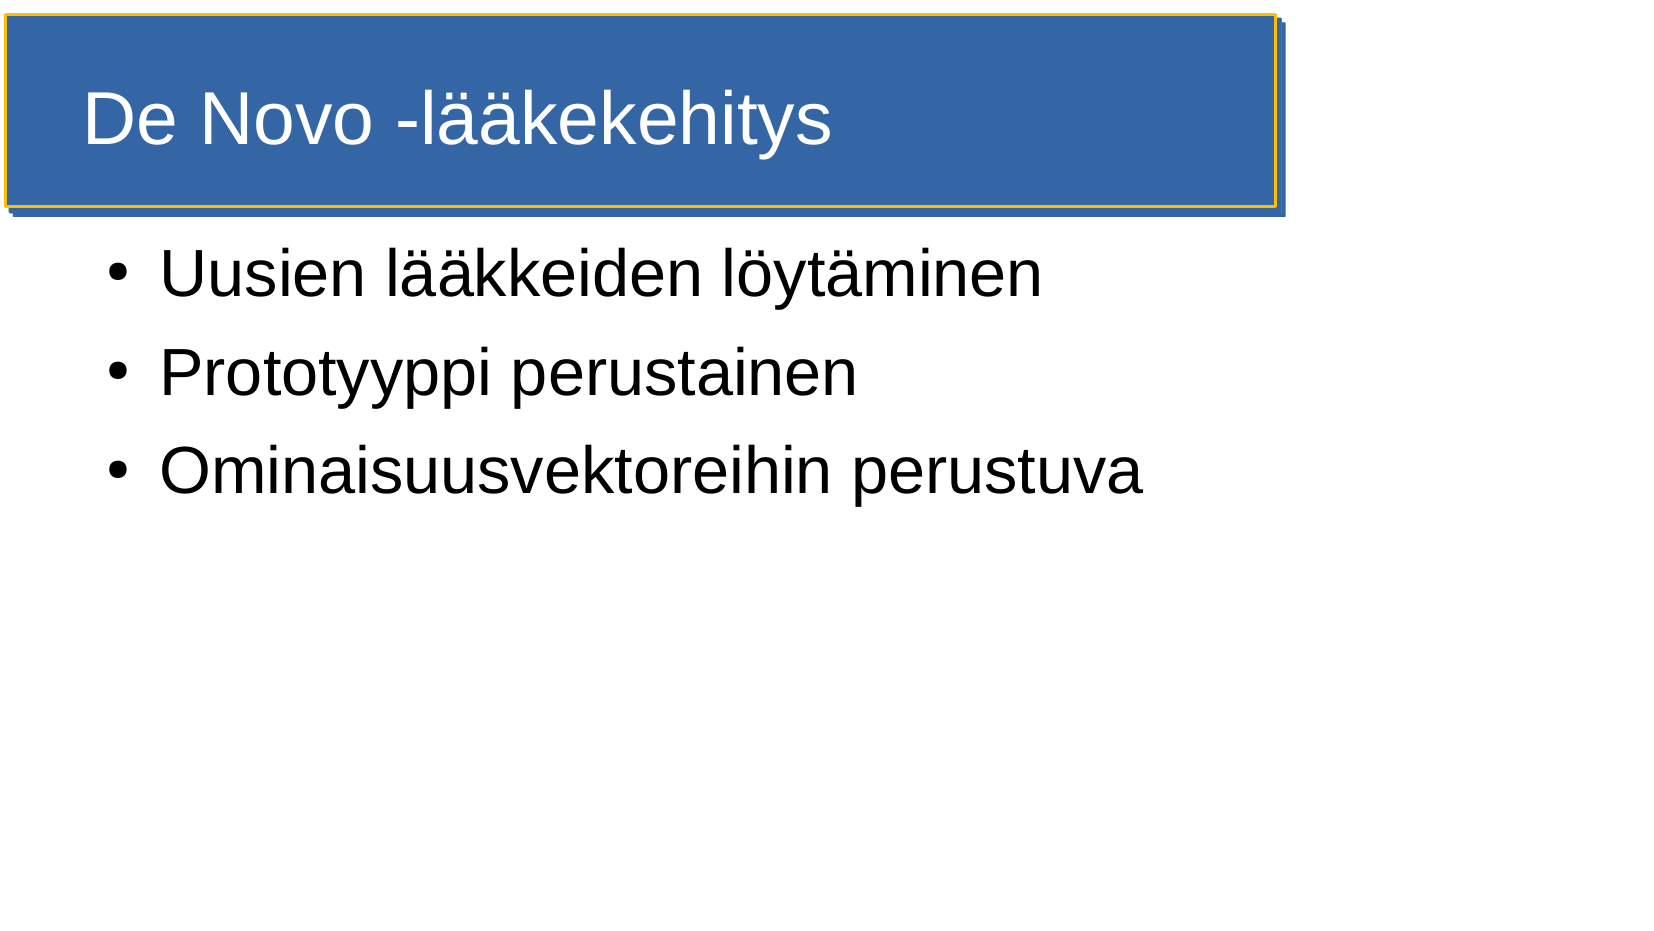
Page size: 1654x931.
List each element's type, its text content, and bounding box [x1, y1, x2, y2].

title De Novo -lääkekehitys [82, 44, 1235, 192]
list Uusien lääkkeiden löytäminen Prototyyppi perustainen Ominaisuusvektoreihin perustuva [88, 236, 1565, 798]
